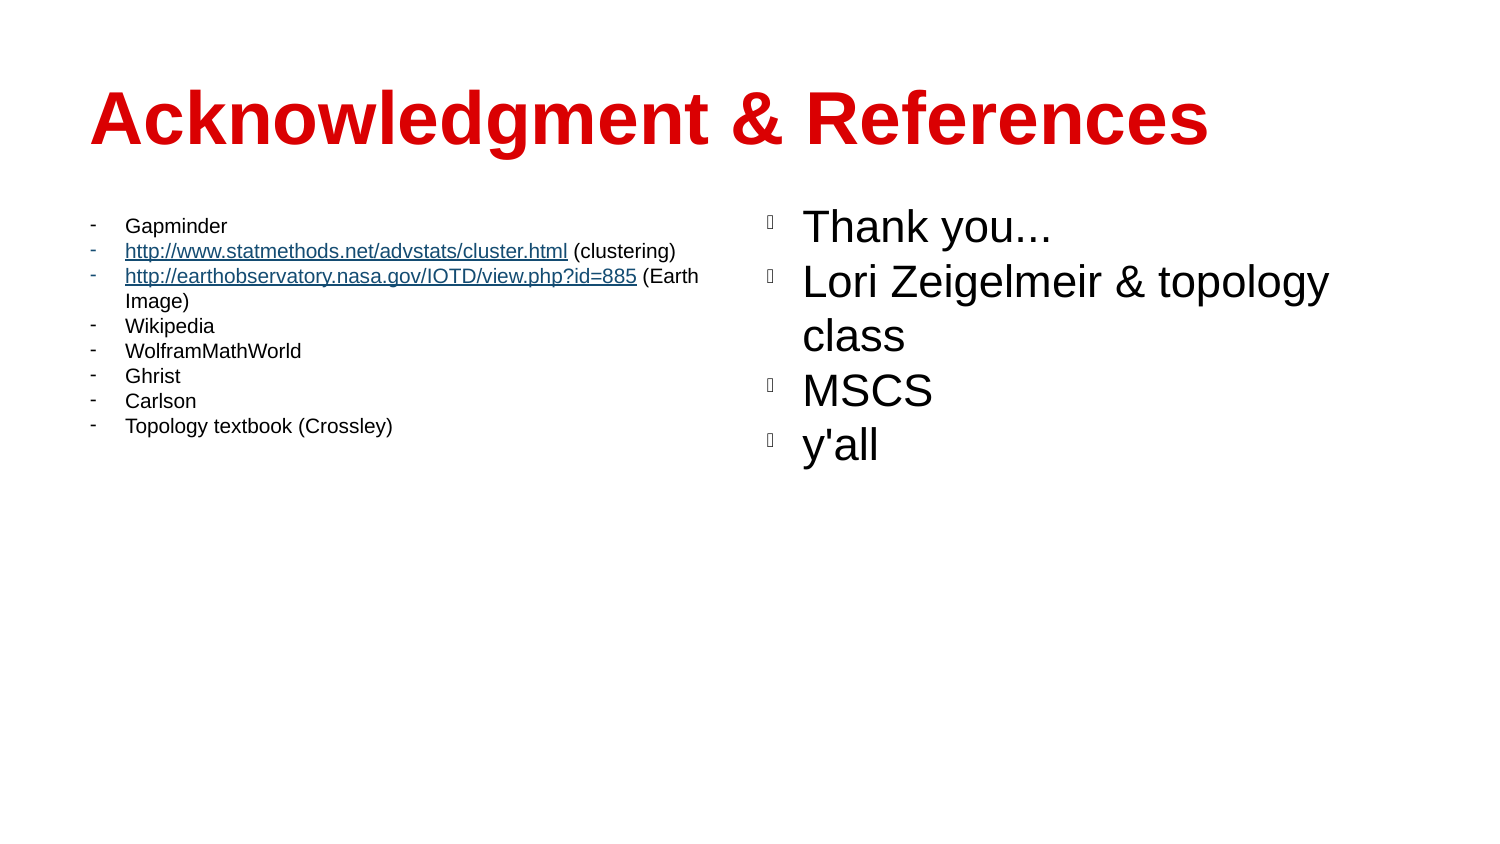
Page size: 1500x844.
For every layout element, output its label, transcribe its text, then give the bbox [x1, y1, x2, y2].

text_box Acknowledgment & References [75, 33, 1425, 175]
text_box Thank you... Lori Zeigelmeir & topology class MSCS y'all [766, 197, 1426, 687]
text_box Gapminder http://www.statmethods.net/advstats/cluster.html (clustering) http://earthobservatory.nasa.gov/IOTD/view.php?id=885 (Earth Image) Wikipedia WolframMathWorld Ghrist Carlson Topology textbook (Crossley) [75, 197, 734, 687]
